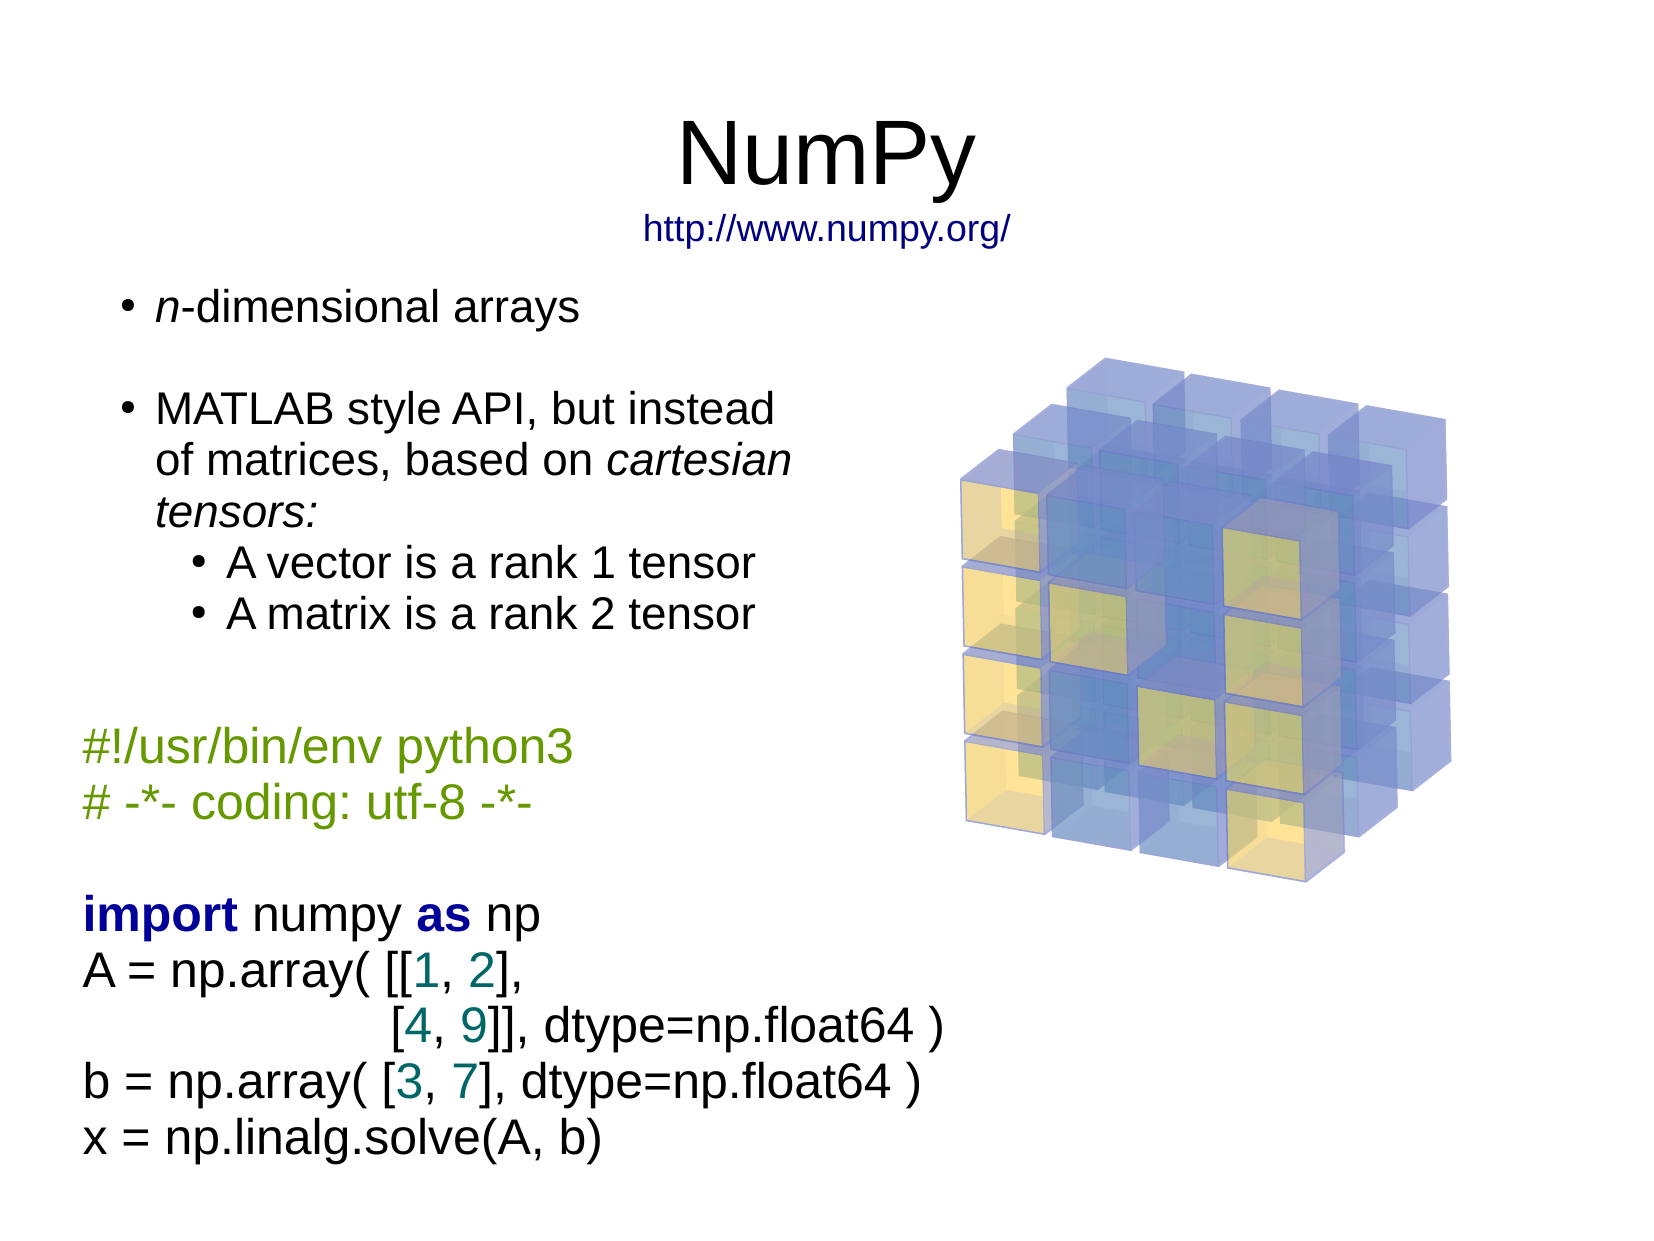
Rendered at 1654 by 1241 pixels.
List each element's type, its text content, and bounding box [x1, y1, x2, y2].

text_box #!/usr/bin/env python3 # -*- coding: utf-8 -*- import numpy as np A = np.array( [[1, 2], [4, 9]], dtype=np.float64 ) b = np.array( [3, 7], dtype=np.float64 ) x = np.linalg.solve(A, b) [67, 711, 1186, 1177]
picture [960, 357, 1452, 883]
title NumPy [82, 49, 1571, 257]
text_box http://www.numpy.org/ [628, 199, 1026, 257]
text_box n-dimensional arrays MATLAB style API, but instead of matrices, based on cartesian tensors: A vector is a rank 1 tensor A matrix is a rank 2 tensor [105, 273, 826, 711]
